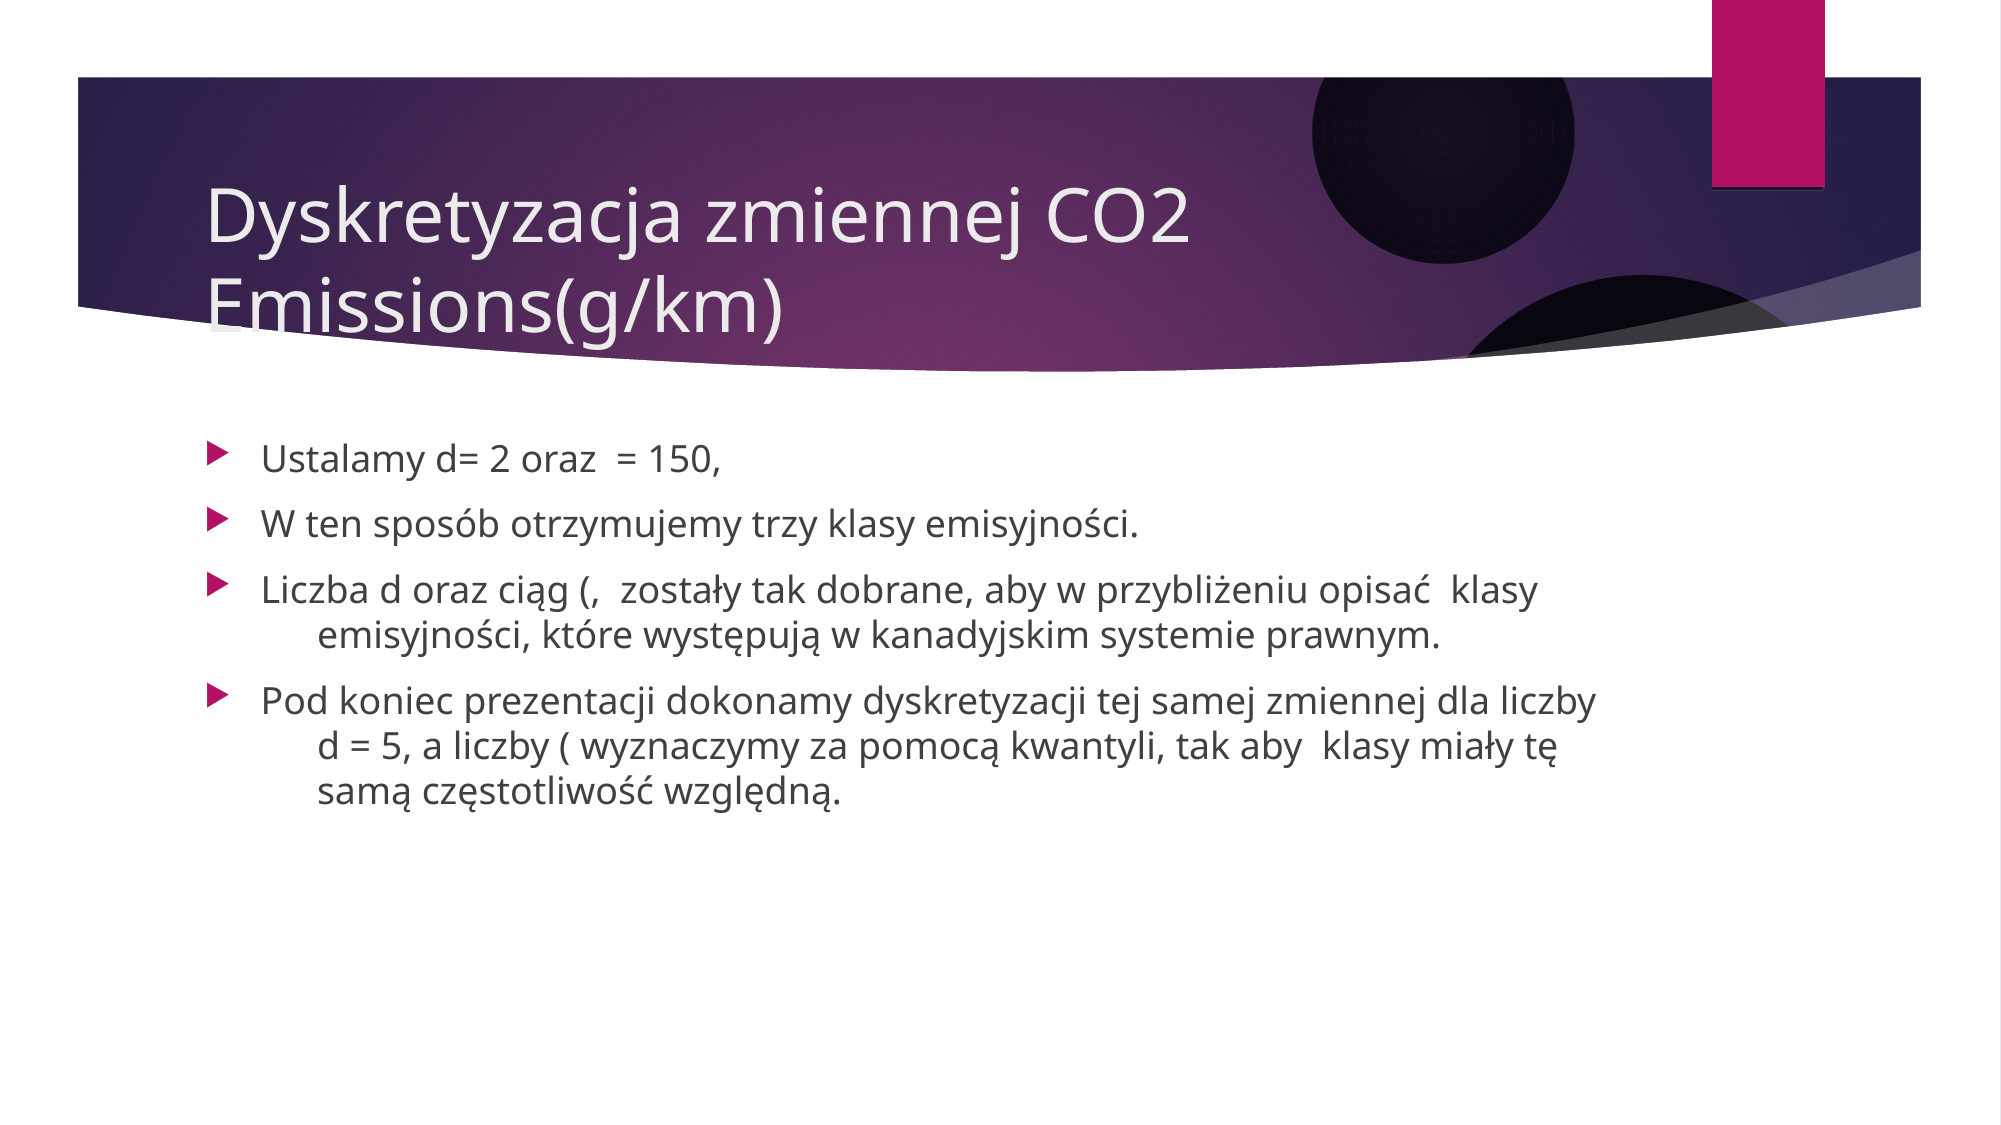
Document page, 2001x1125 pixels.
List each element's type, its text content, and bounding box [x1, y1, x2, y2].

title Dyskretyzacja zmiennej CO2 Emissions(g/km) [189, 159, 1627, 276]
list Ustalamy d= 2 oraz = 150, W ten sposób otrzymujemy trzy klasy emisyjności. Liczba d oraz ciąg (, zostały tak dobrane, aby w przybliżeniu opisać klasy emisyjności, które występują w kanadyjskim systemie prawnym. Pod koniec prezentacji dokonamy dyskretyzacji tej samej zmiennej dla liczby d = 5, a liczby ( wyznaczymy za pomocą kwantyli, tak aby klasy miały tę samą częstotliwość względną. [189, 427, 1638, 988]
